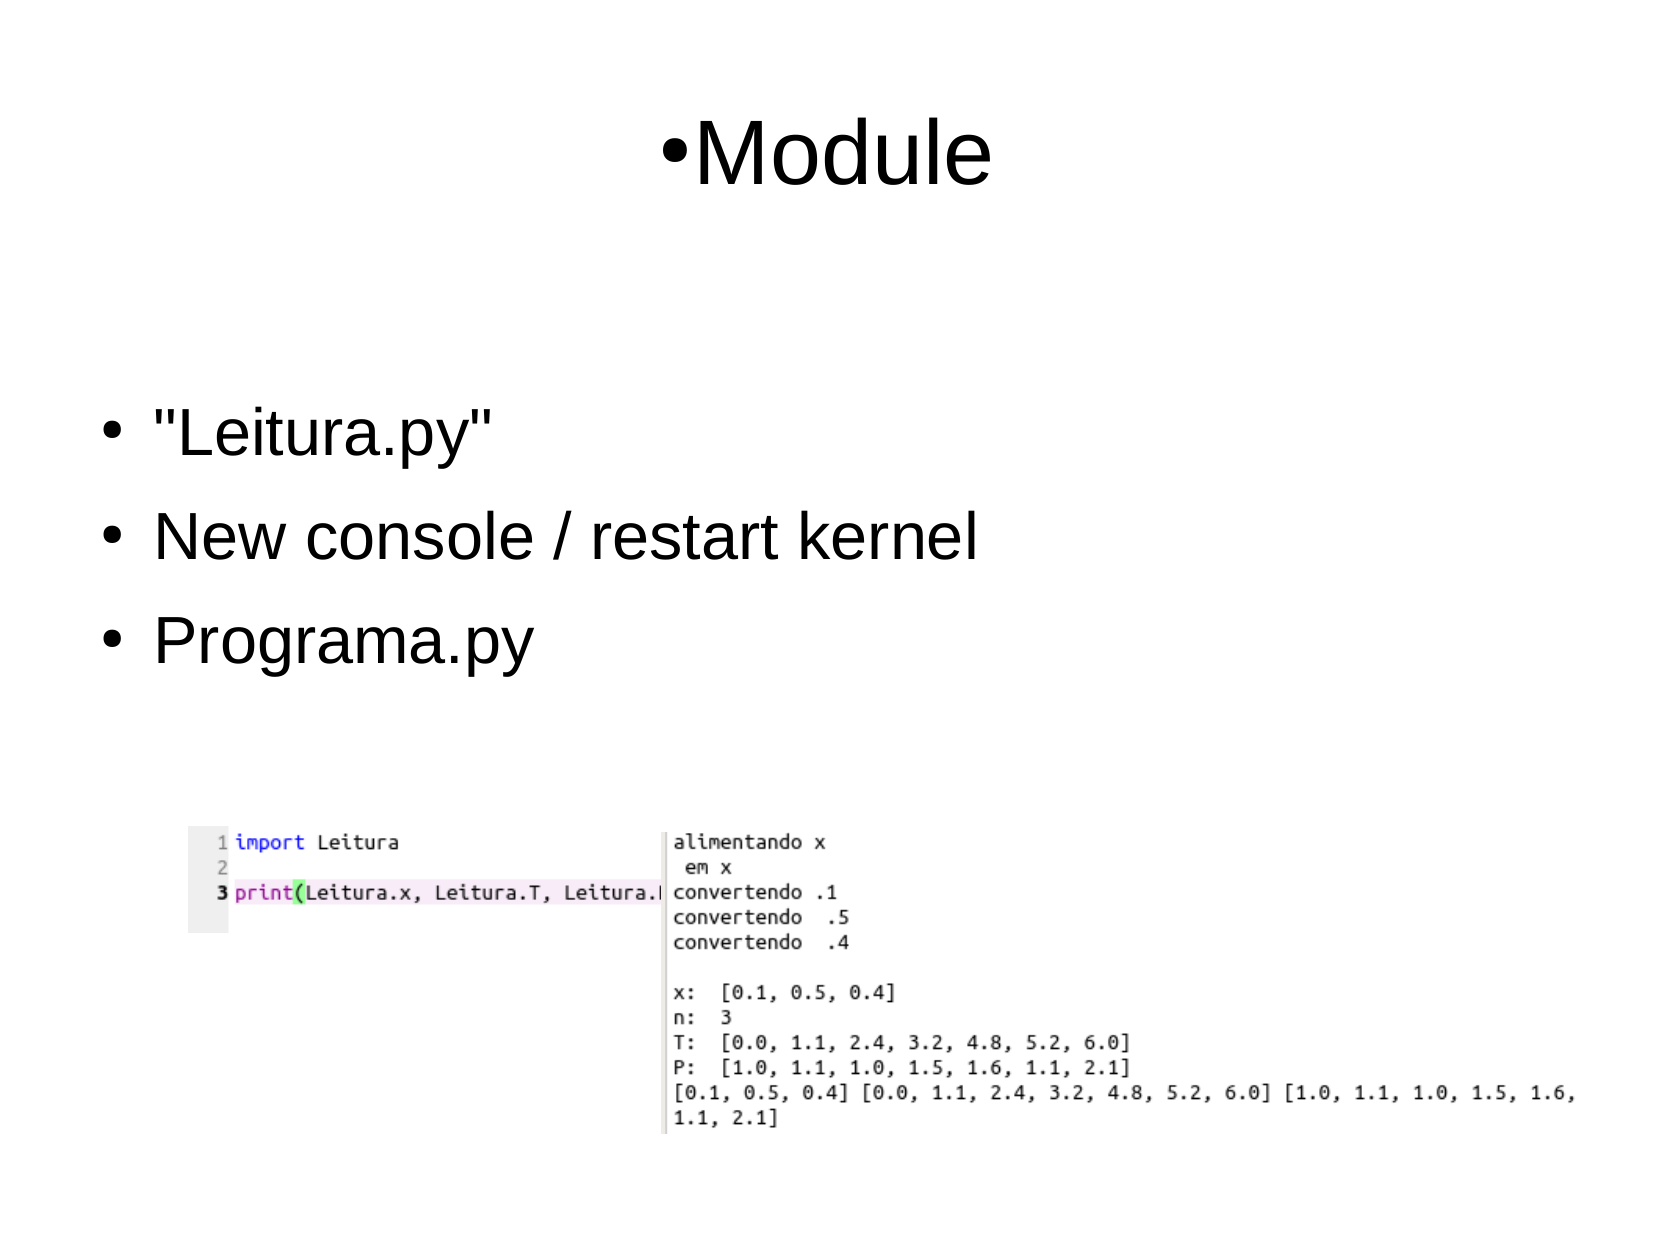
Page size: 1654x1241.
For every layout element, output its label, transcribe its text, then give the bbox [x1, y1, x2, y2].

title Module [82, 49, 1571, 257]
list "Leitura.py" New console / restart kernel Programa.py [82, 290, 1571, 1010]
picture [188, 826, 1592, 1134]
